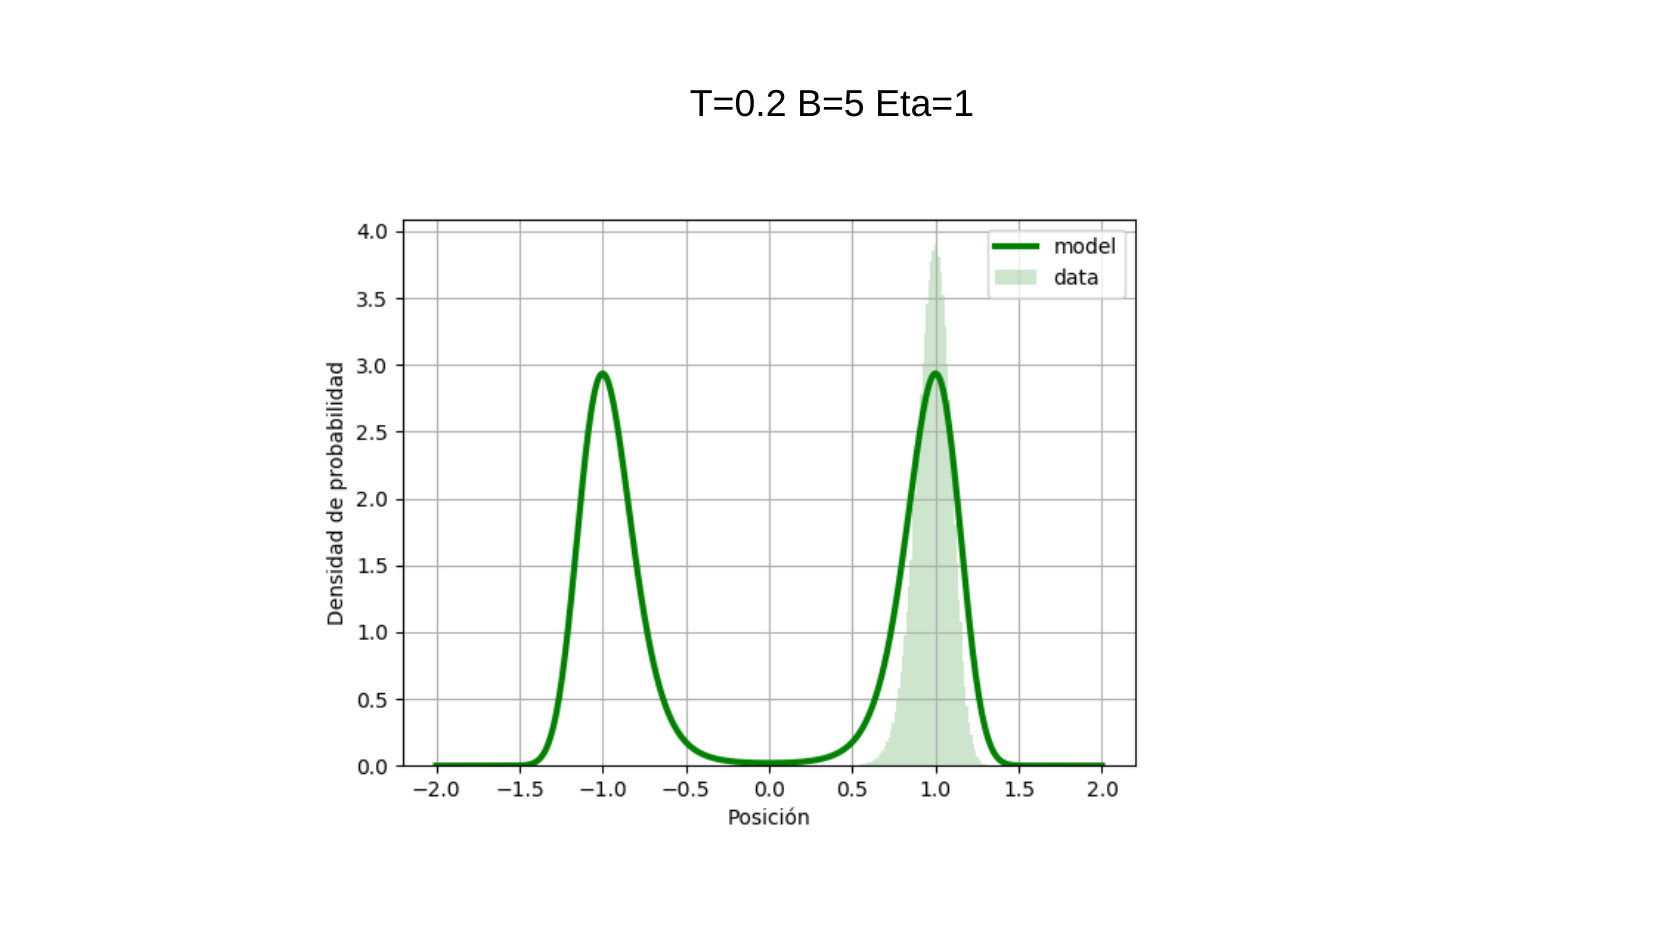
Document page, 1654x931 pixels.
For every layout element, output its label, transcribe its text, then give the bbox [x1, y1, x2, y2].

text_box T=0.2 B=5 Eta=1 [675, 75, 1063, 132]
picture [285, 134, 1230, 844]
